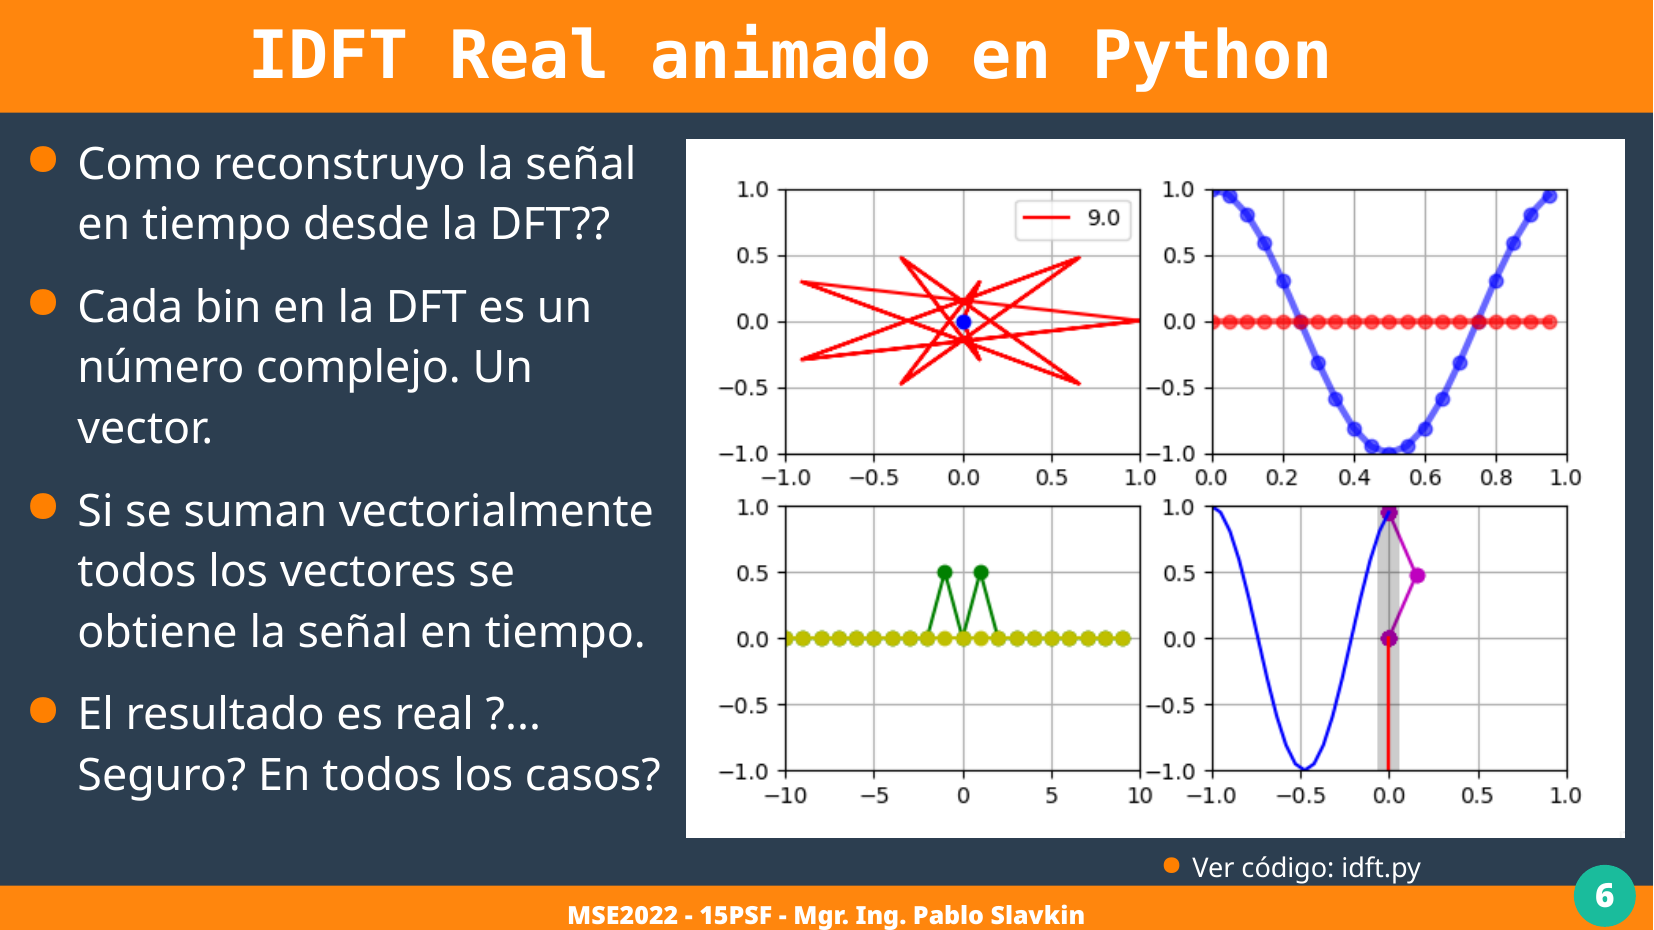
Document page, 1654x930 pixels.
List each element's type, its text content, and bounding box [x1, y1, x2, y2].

picture [686, 139, 1625, 838]
title IDFT Real animado en Python [248, 16, 1394, 113]
list Como reconstruyo la señal en tiempo desde la DFT?? Cada bin en la DFT es un número complejo. Un vector. Si se suman vectorialmente todos los vectores se obtiene la señal en tiempo. El resultado es real ?... Seguro? En todos los casos? [7, 131, 676, 863]
list Ver código: idft.py [1150, 848, 1607, 887]
